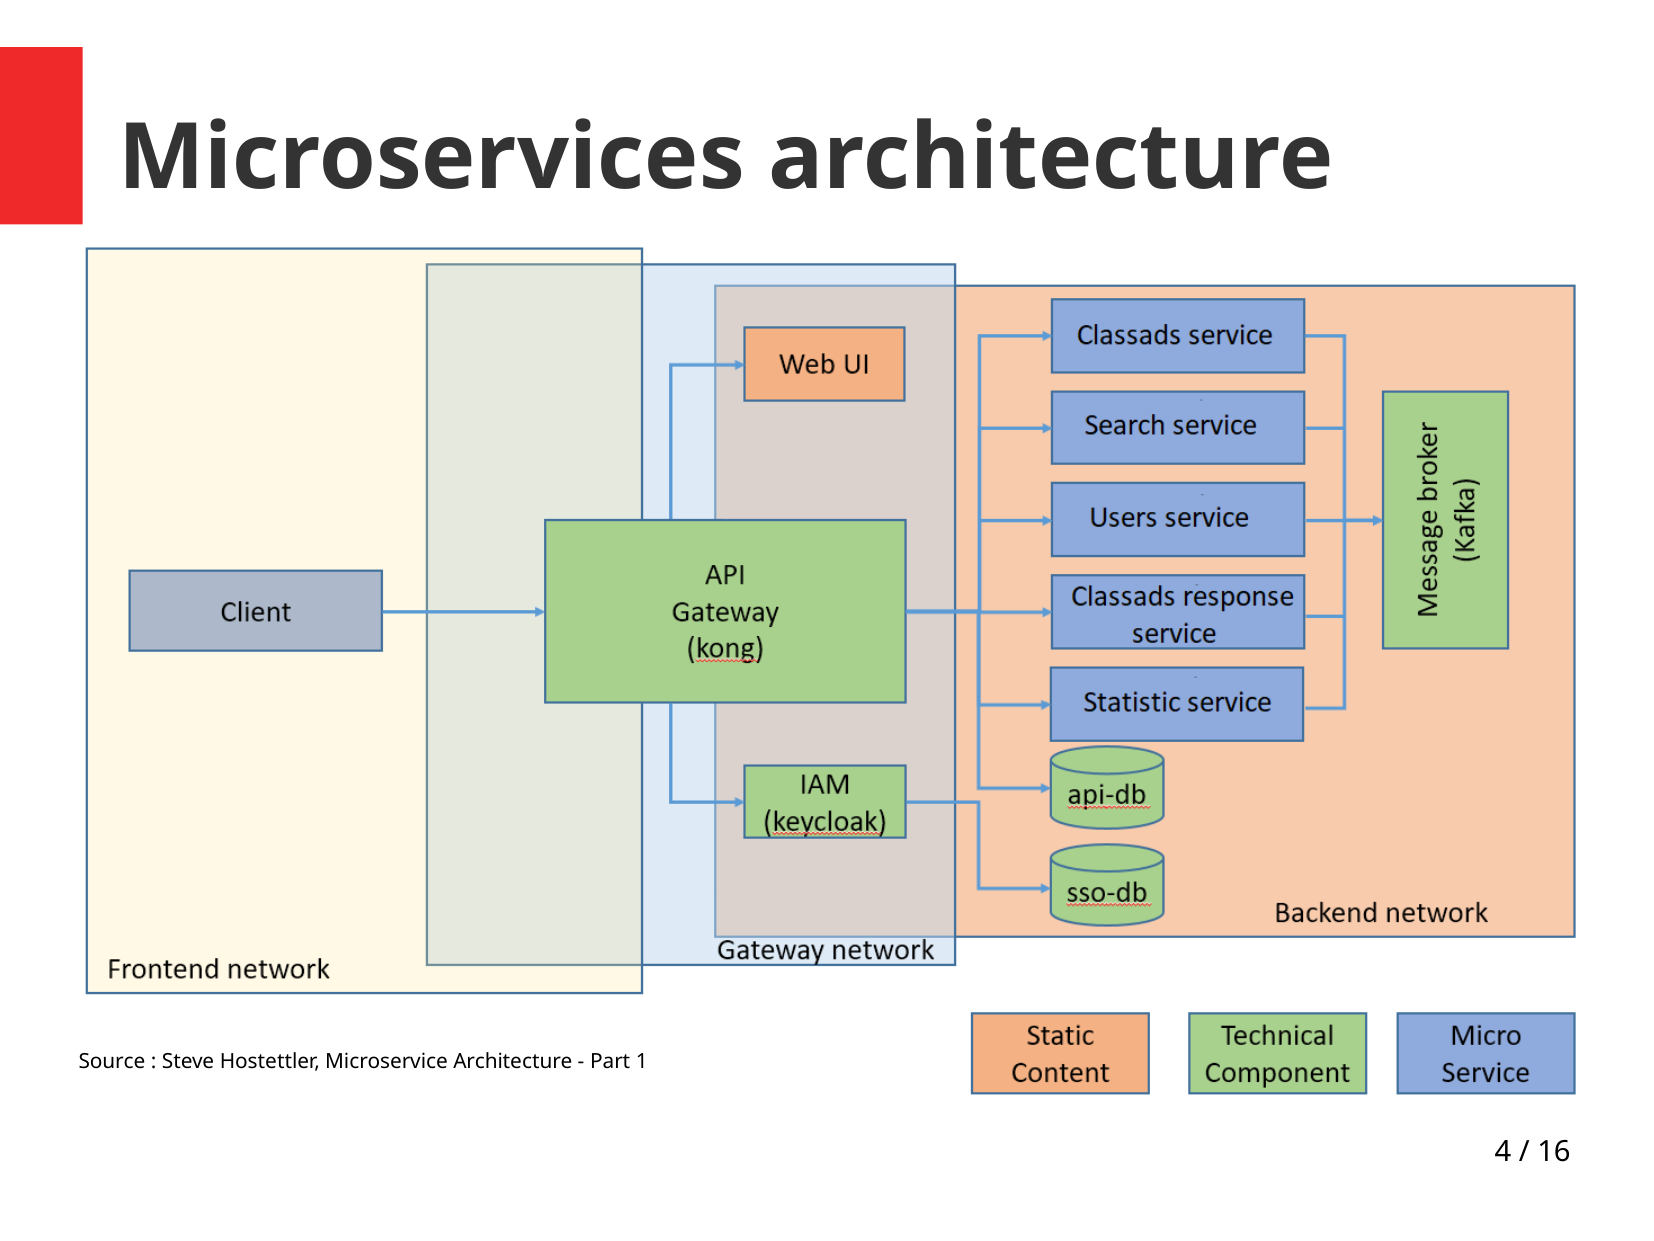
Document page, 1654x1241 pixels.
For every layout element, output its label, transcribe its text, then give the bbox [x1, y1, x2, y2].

title Microservices architecture [118, 49, 1571, 225]
picture [70, 225, 1632, 1099]
text_box Source : Steve Hostettler, Microservice Architecture - Part 1 [47, 1039, 910, 1182]
